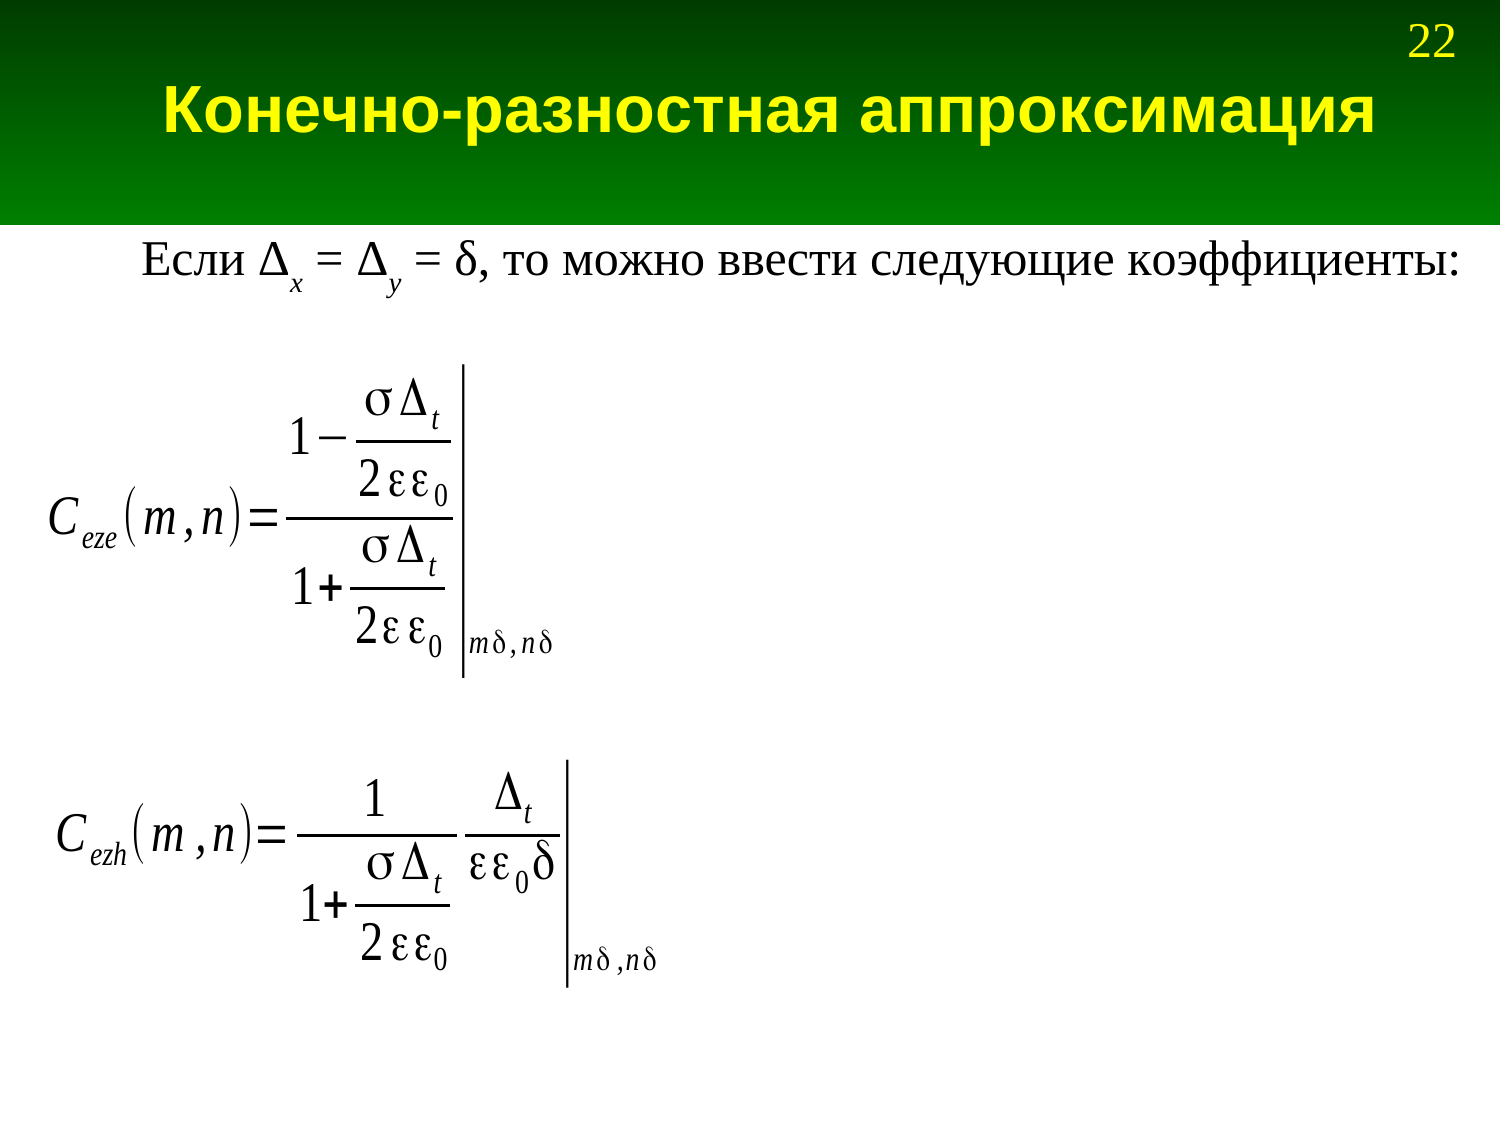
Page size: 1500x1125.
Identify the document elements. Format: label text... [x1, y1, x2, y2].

chart [43, 756, 670, 991]
text_box Если Δx = Δy = δ, то можно ввести следующие коэффициенты: [126, 218, 1477, 306]
title Конечно-разностная аппроксимация [100, 7, 1441, 204]
chart [35, 359, 565, 680]
